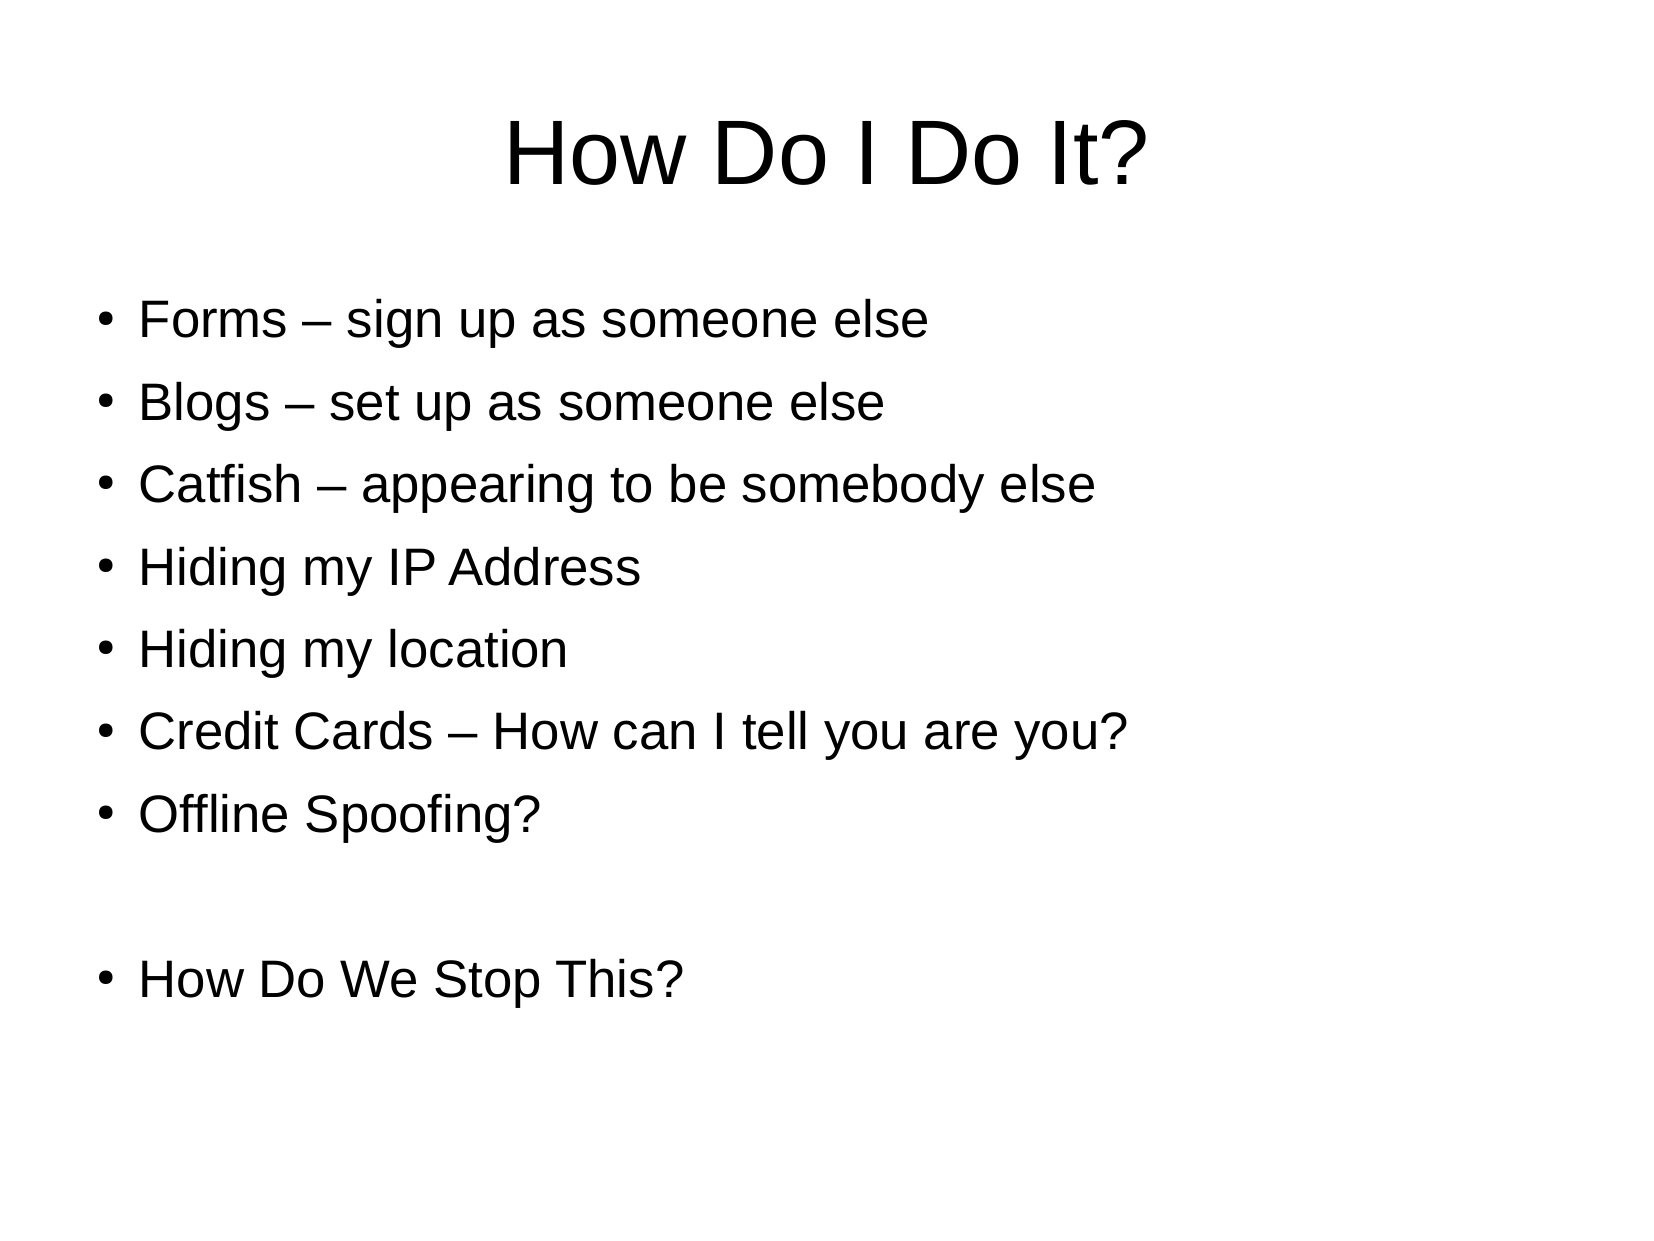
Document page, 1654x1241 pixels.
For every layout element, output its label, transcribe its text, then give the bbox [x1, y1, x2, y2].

list Forms – sign up as someone else Blogs – set up as someone else Catfish – appearing to be somebody else Hiding my IP Address Hiding my location Credit Cards – How can I tell you are you? Offline Spoofing? How Do We Stop This? [82, 290, 1571, 1010]
title How Do I Do It? [82, 49, 1571, 257]
